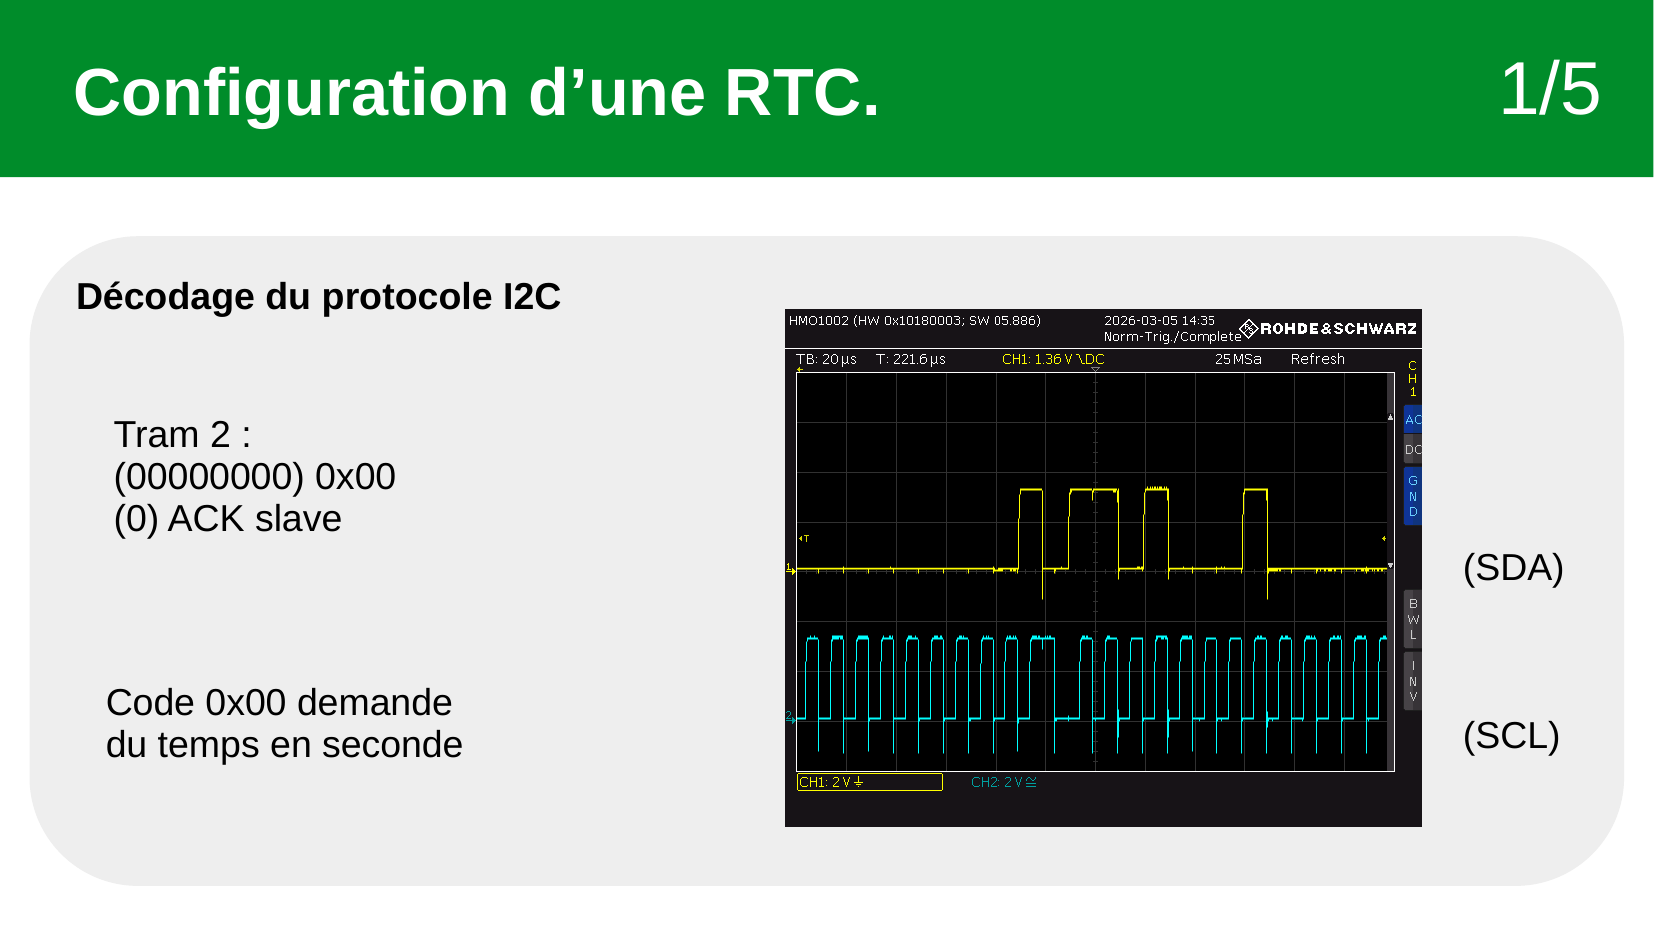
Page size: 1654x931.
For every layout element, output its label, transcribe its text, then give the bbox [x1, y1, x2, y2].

text_box Décodage du protocole I2C [29, 236, 1625, 886]
text_box (SDA) (SCL) [1448, 539, 1594, 764]
text_box [0, 0, 1476, 178]
text_box [1625, 0, 1654, 178]
text_box Configuration d’une RTC. [59, 47, 945, 138]
text_box 1/5 [1476, 0, 1625, 178]
text_box Tram 2 : (00000000) 0x00 (0) ACK slave [98, 406, 598, 548]
text_box Code 0x00 demande du temps en seconde [91, 674, 504, 774]
picture [785, 309, 1422, 827]
